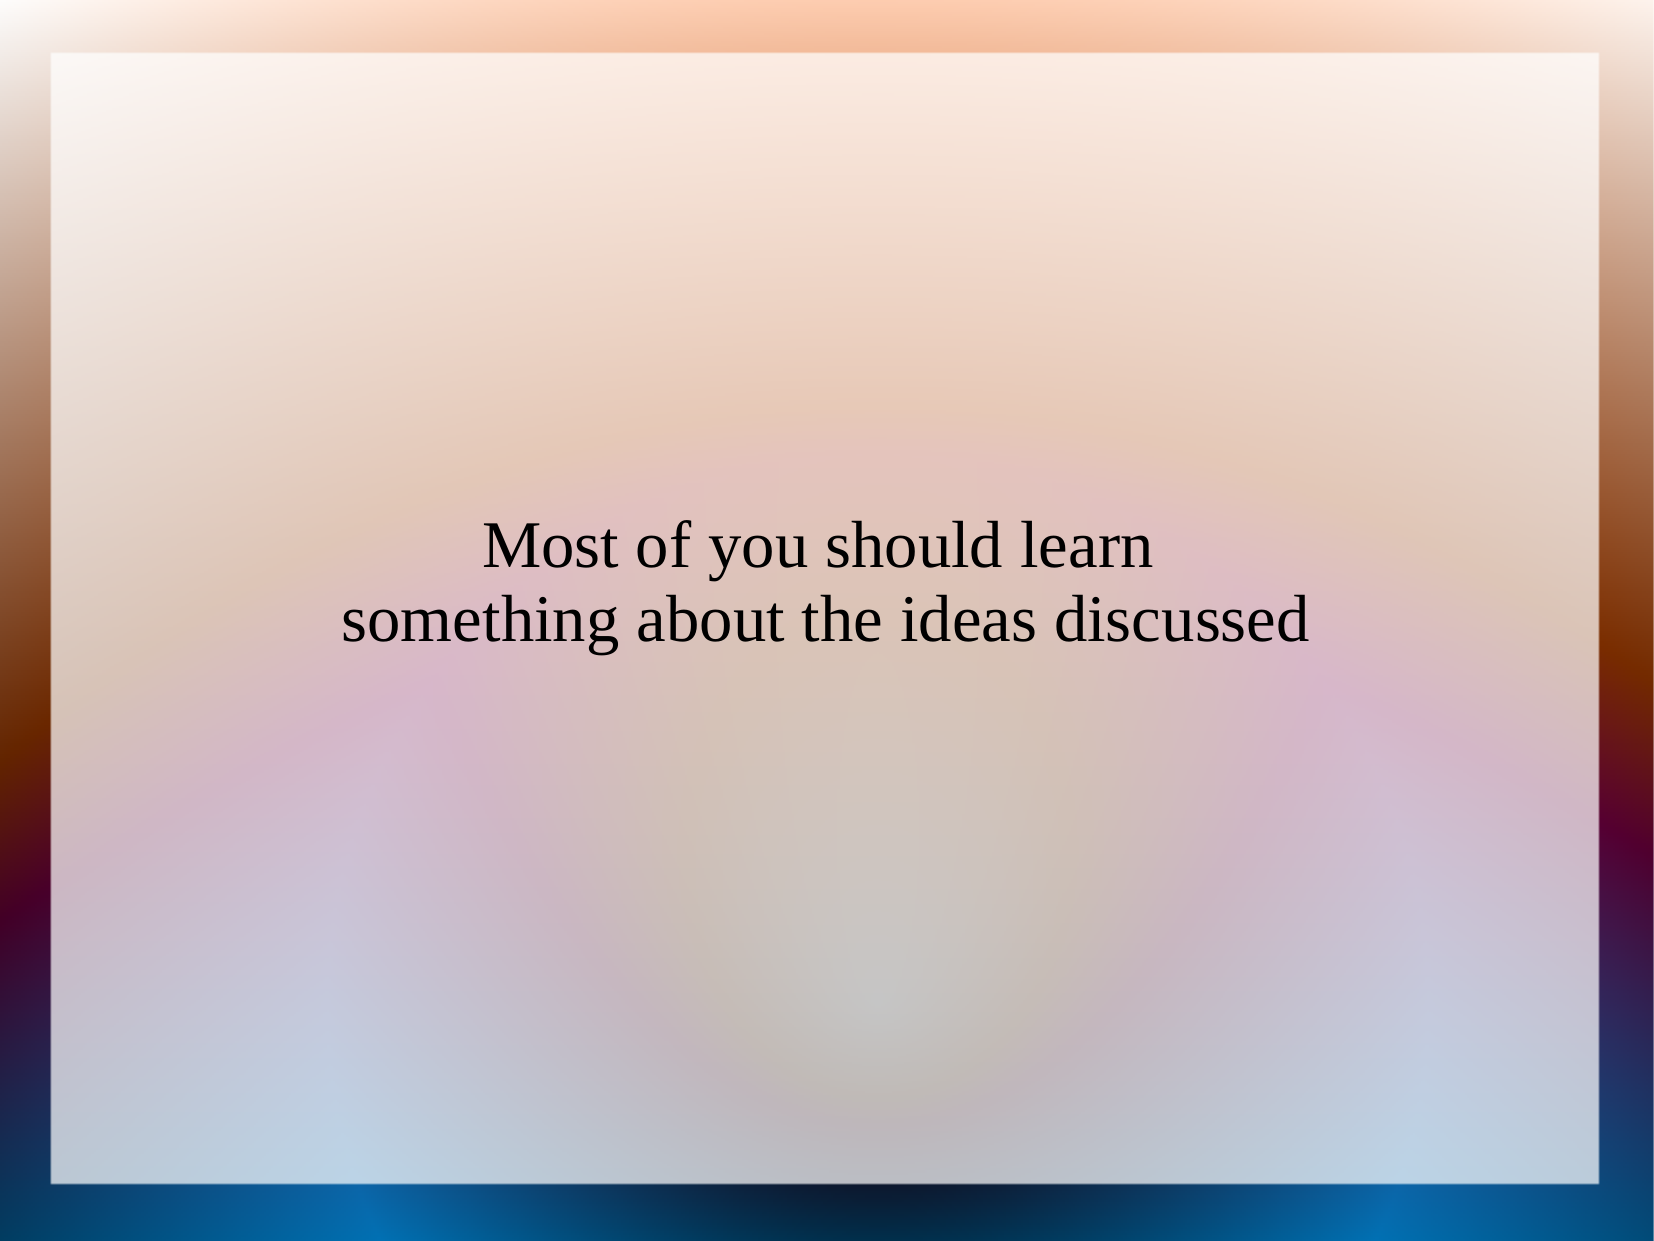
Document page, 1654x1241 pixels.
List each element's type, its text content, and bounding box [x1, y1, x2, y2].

subtitle Most of you should learn something about the ideas discussed [82, 55, 1571, 1109]
picture [0, 0, 1654, 1241]
